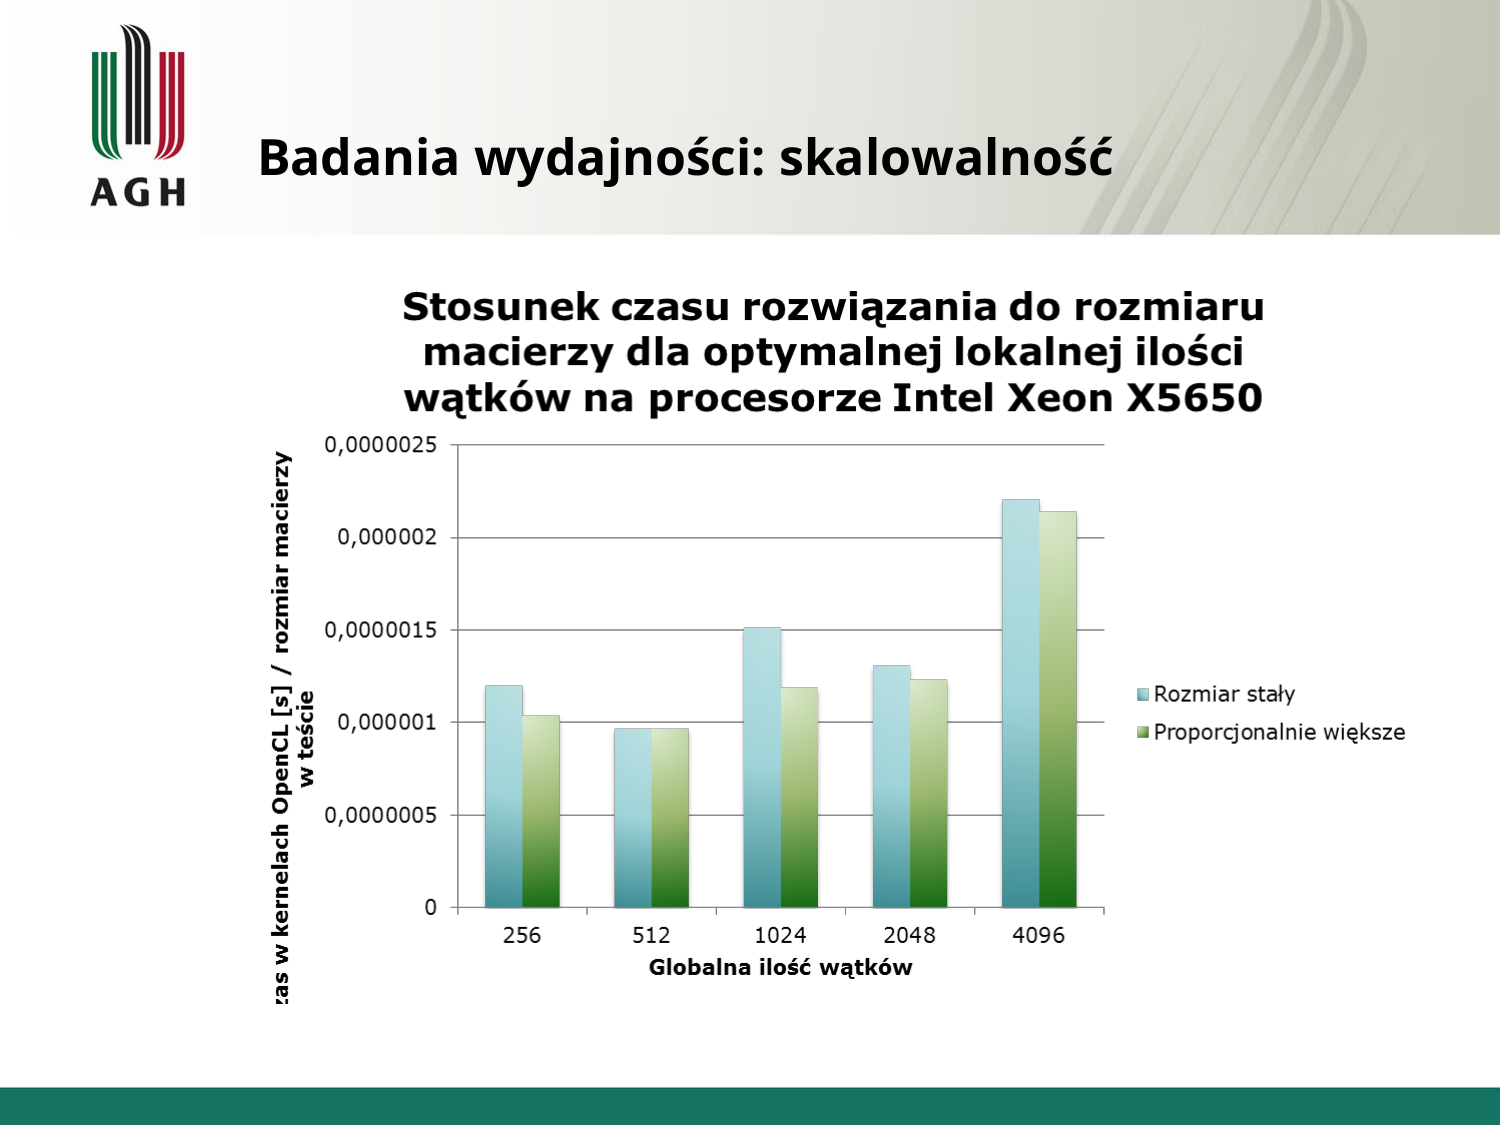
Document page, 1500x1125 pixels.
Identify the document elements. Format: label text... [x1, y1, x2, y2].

title Badania wydajności: skalowalność [242, 78, 1425, 233]
picture [0, 0, 1500, 1125]
